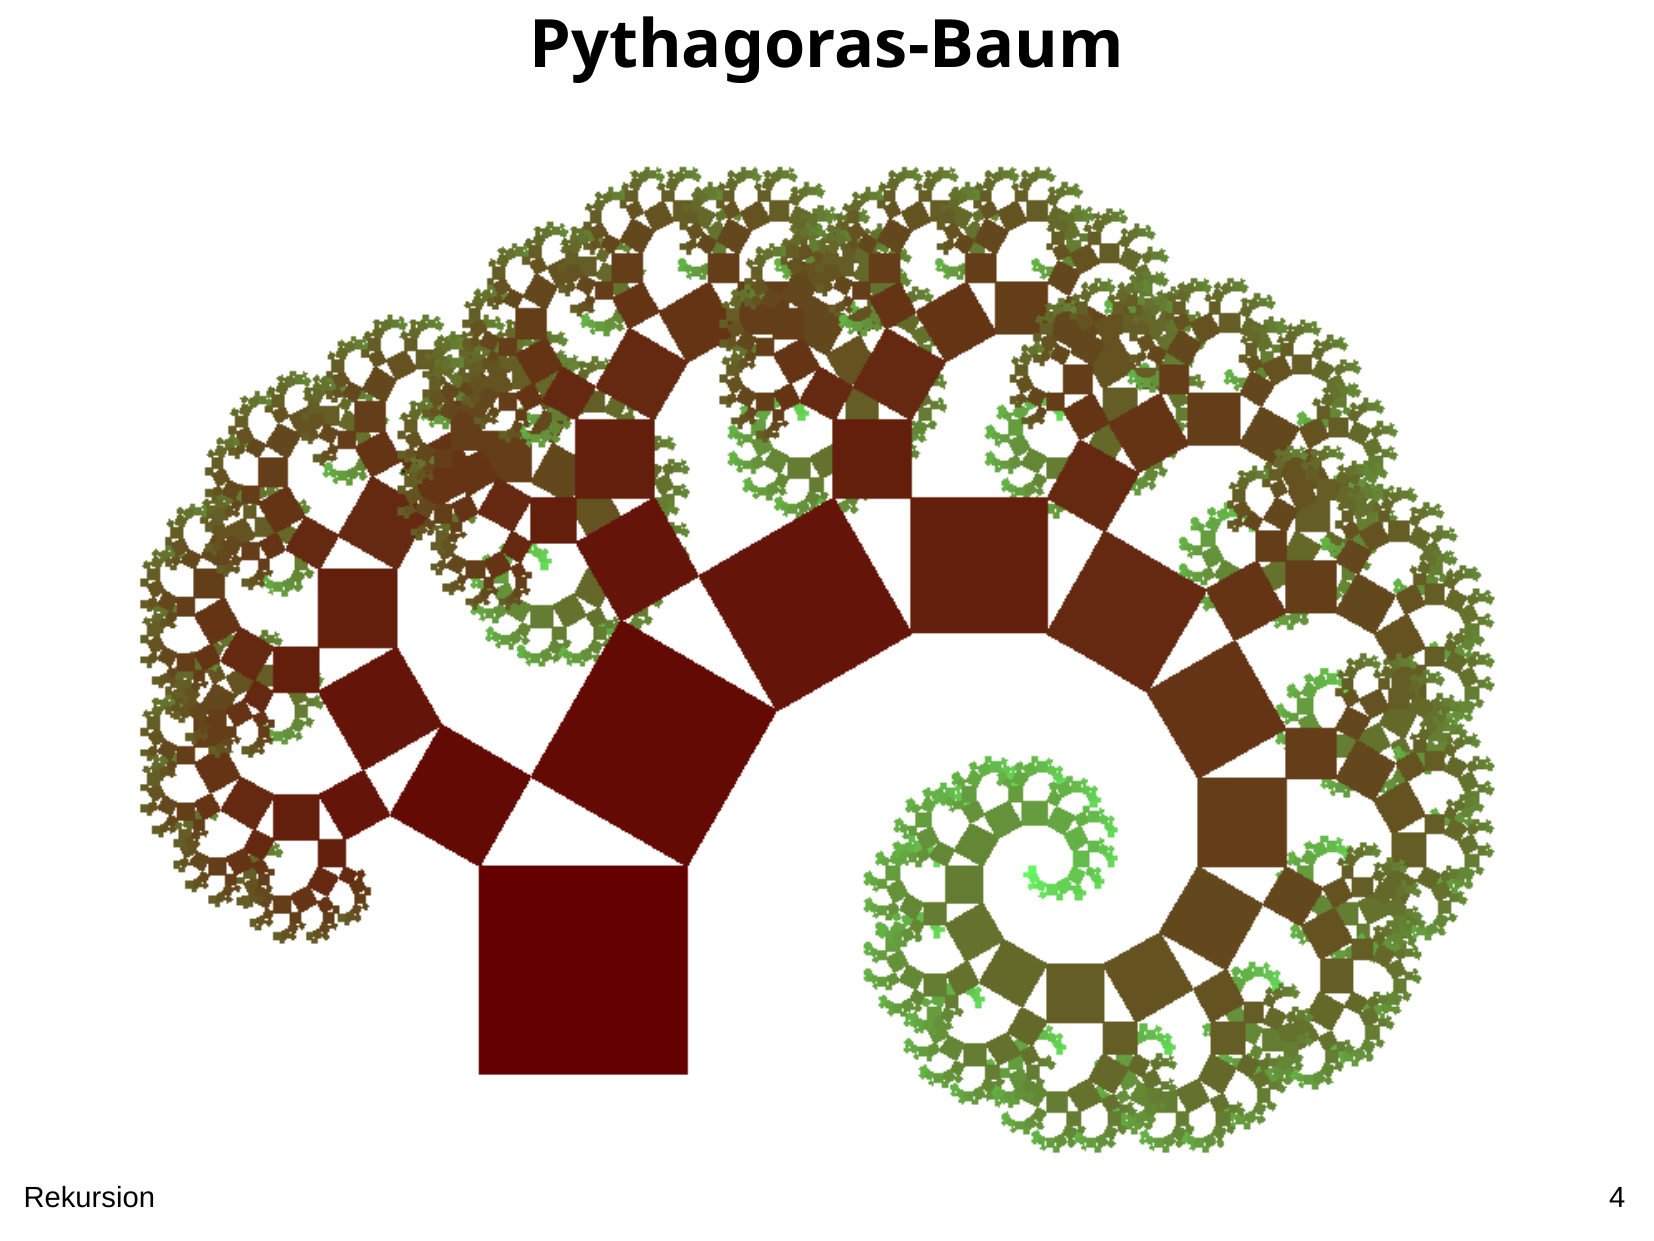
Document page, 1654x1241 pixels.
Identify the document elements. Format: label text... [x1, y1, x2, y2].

picture [129, 154, 1508, 1158]
title Pythagoras-Baum [35, 0, 1619, 83]
